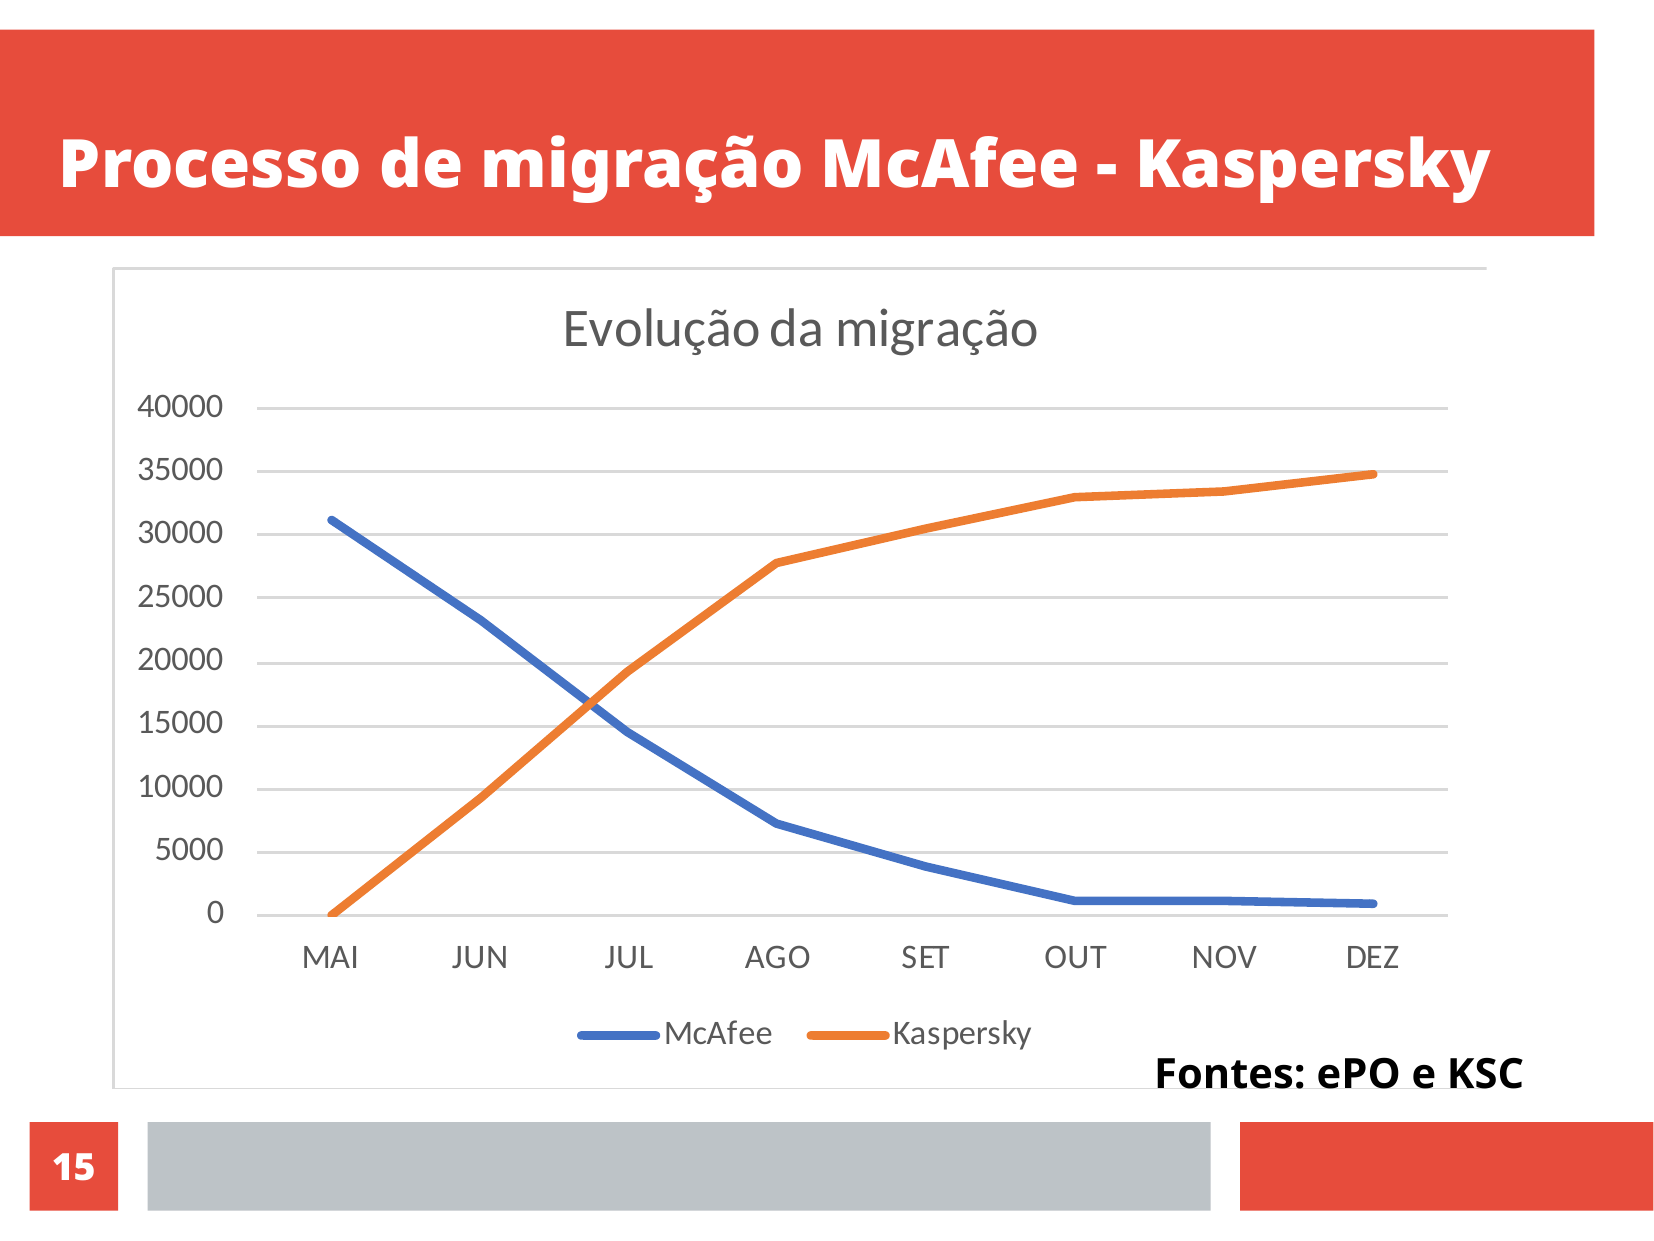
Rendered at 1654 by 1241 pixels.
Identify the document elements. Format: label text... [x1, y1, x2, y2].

picture [112, 266, 1487, 1089]
title Processo de migração McAfee - Kaspersky [59, 59, 1595, 207]
text_box Fontes: ePO e KSC [1139, 1036, 1591, 1121]
